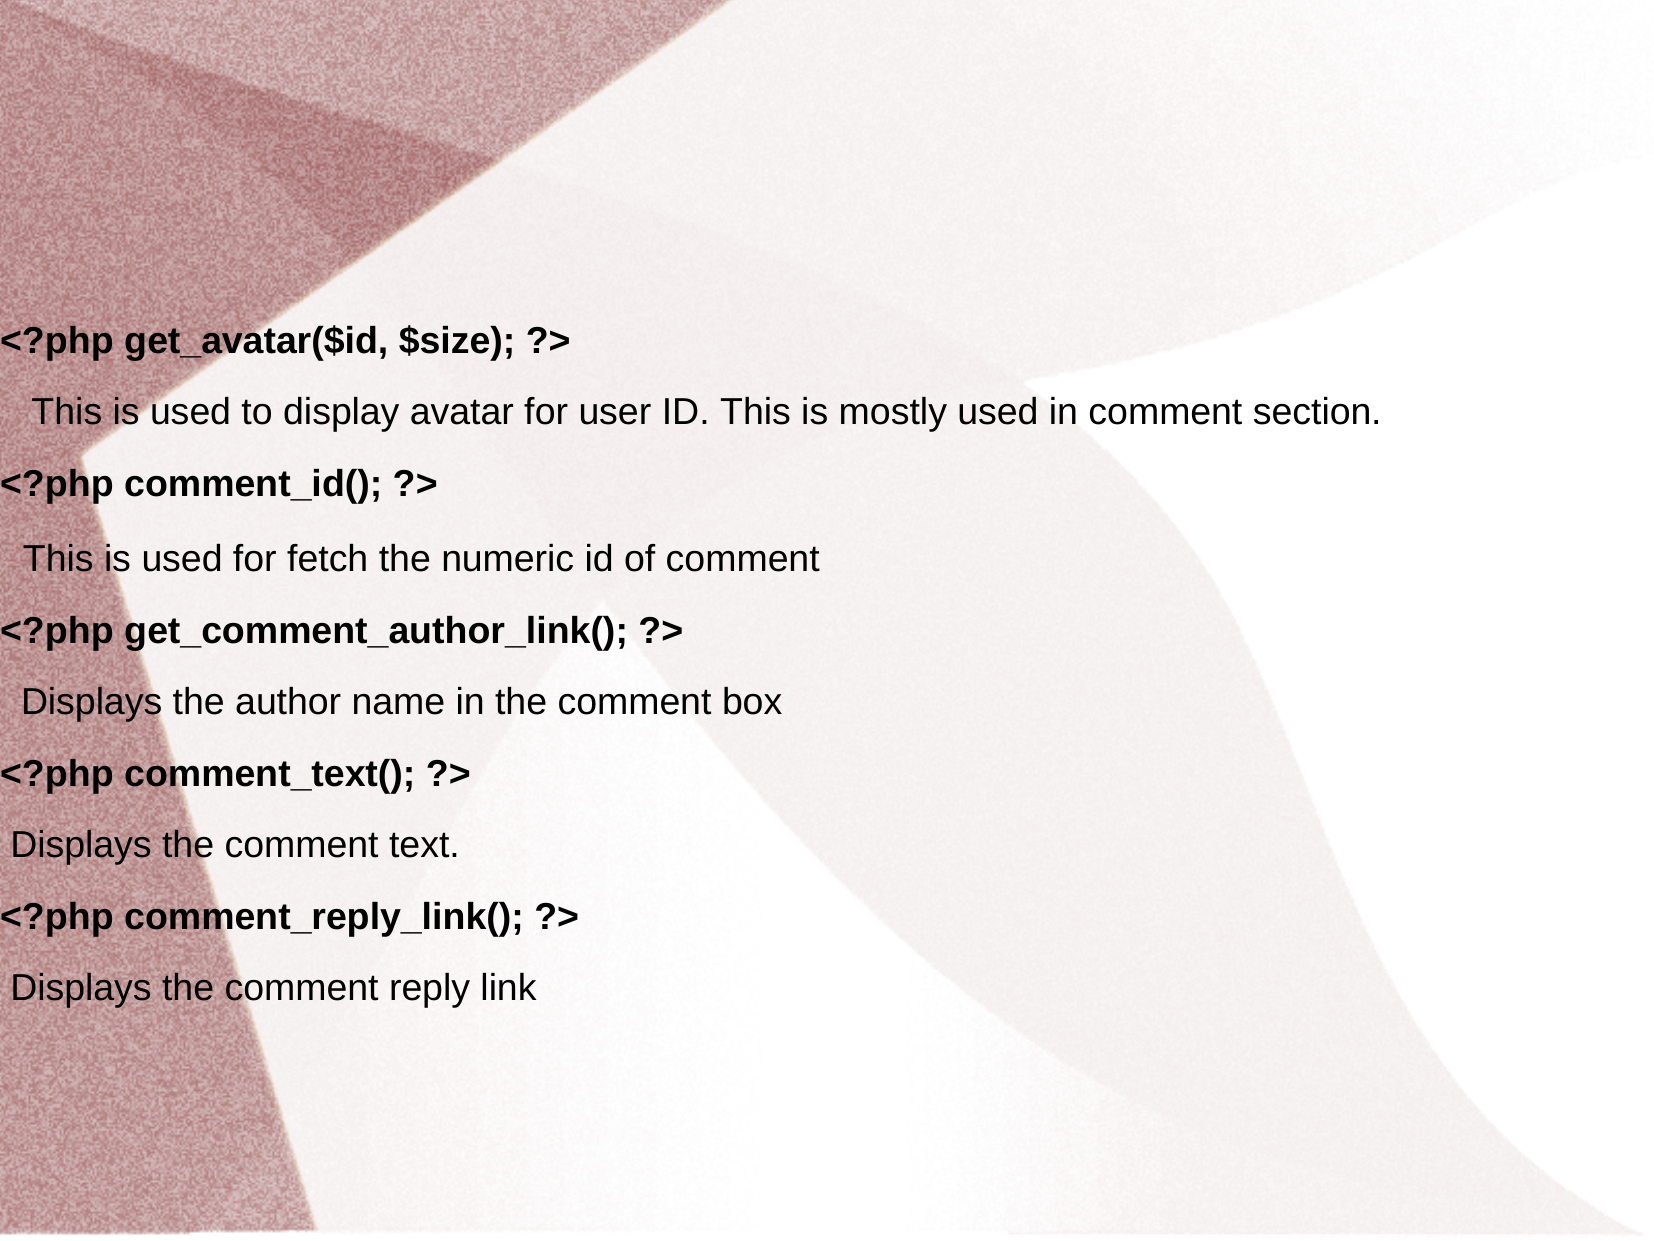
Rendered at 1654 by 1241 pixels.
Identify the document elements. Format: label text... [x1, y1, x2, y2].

picture [0, 0, 1654, 1241]
list <?php get_avatar($id, $size); ?> This is used to display avatar for user ID. This is mostly used in comment section. <?php comment_id(); ?> This is used for fetch the numeric id of comment <?php get_comment_author_link(); ?> Displays the author name in the comment box <?php comment_text(); ?> Displays the comment text. <?php comment_reply_link(); ?> Displays the comment reply link [0, 315, 1576, 994]
